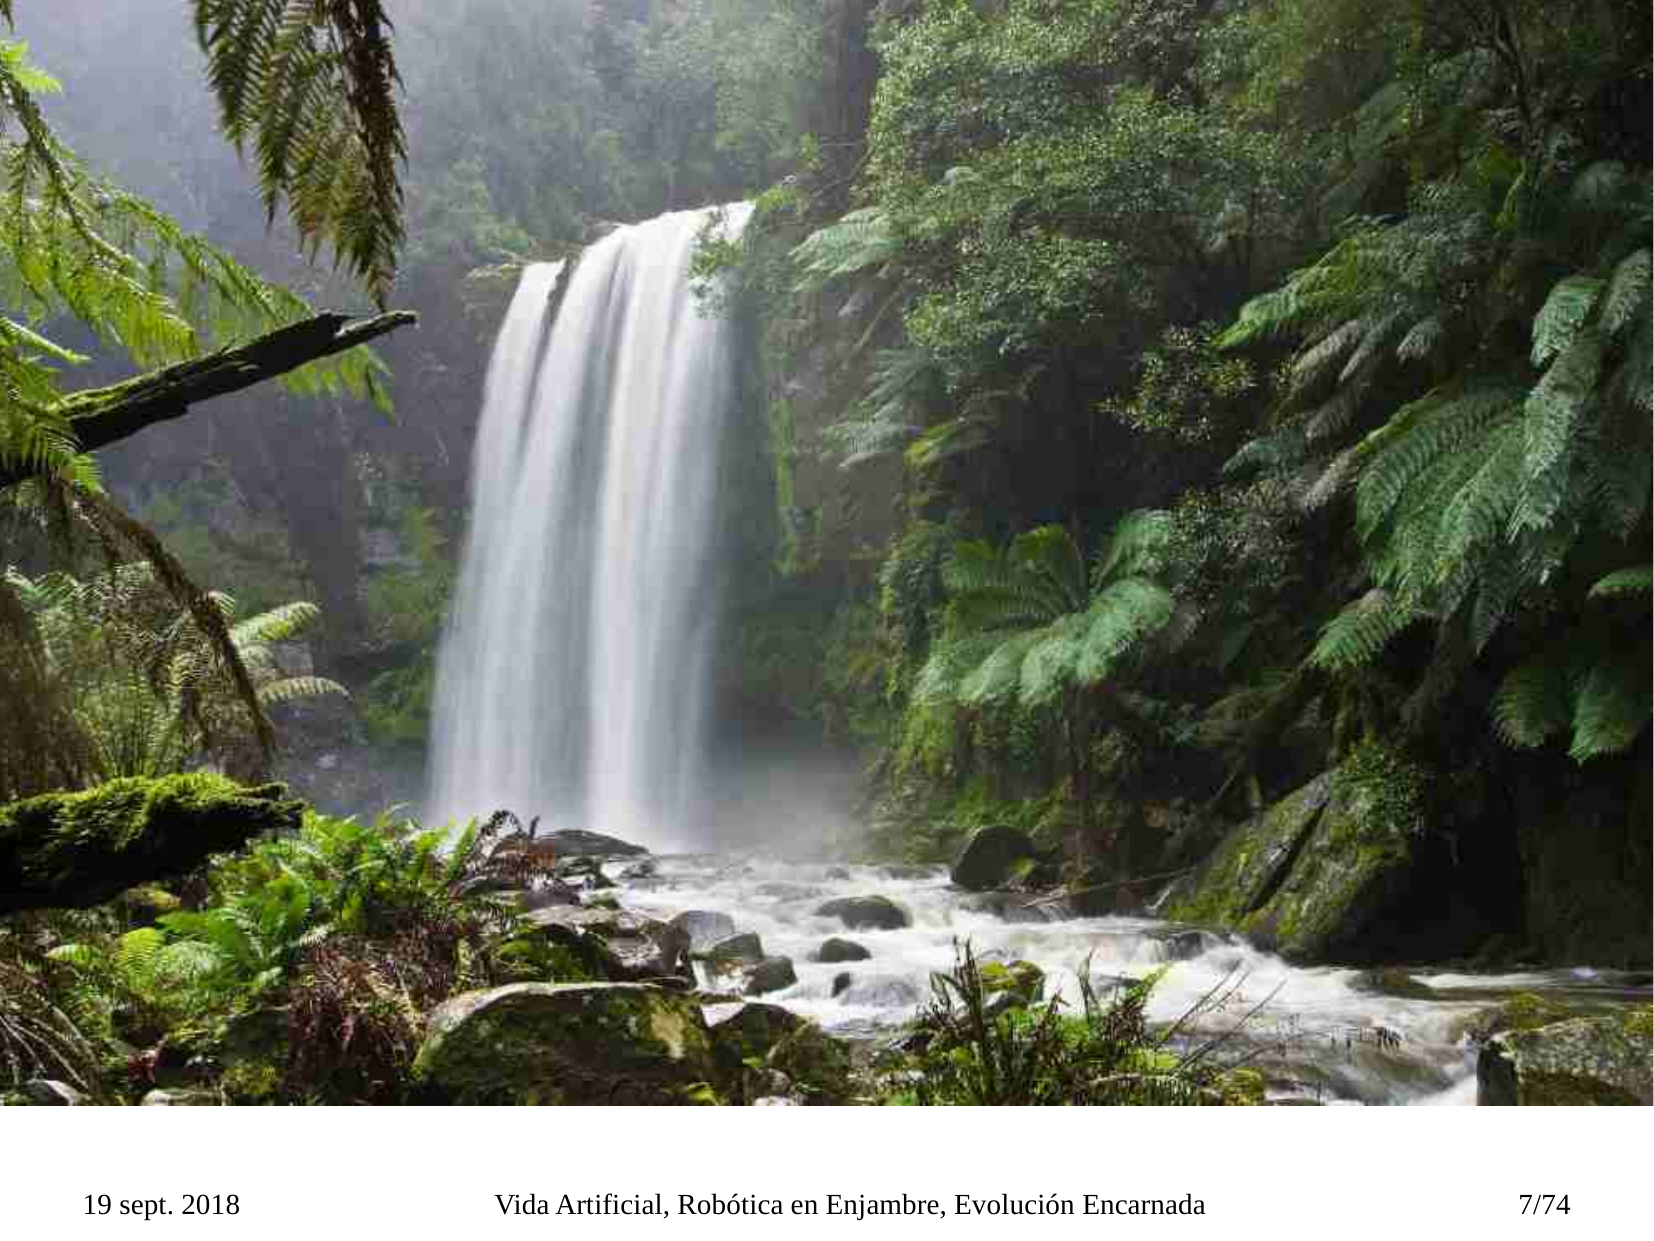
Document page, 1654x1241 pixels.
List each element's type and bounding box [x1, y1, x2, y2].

picture [0, 0, 1654, 1106]
